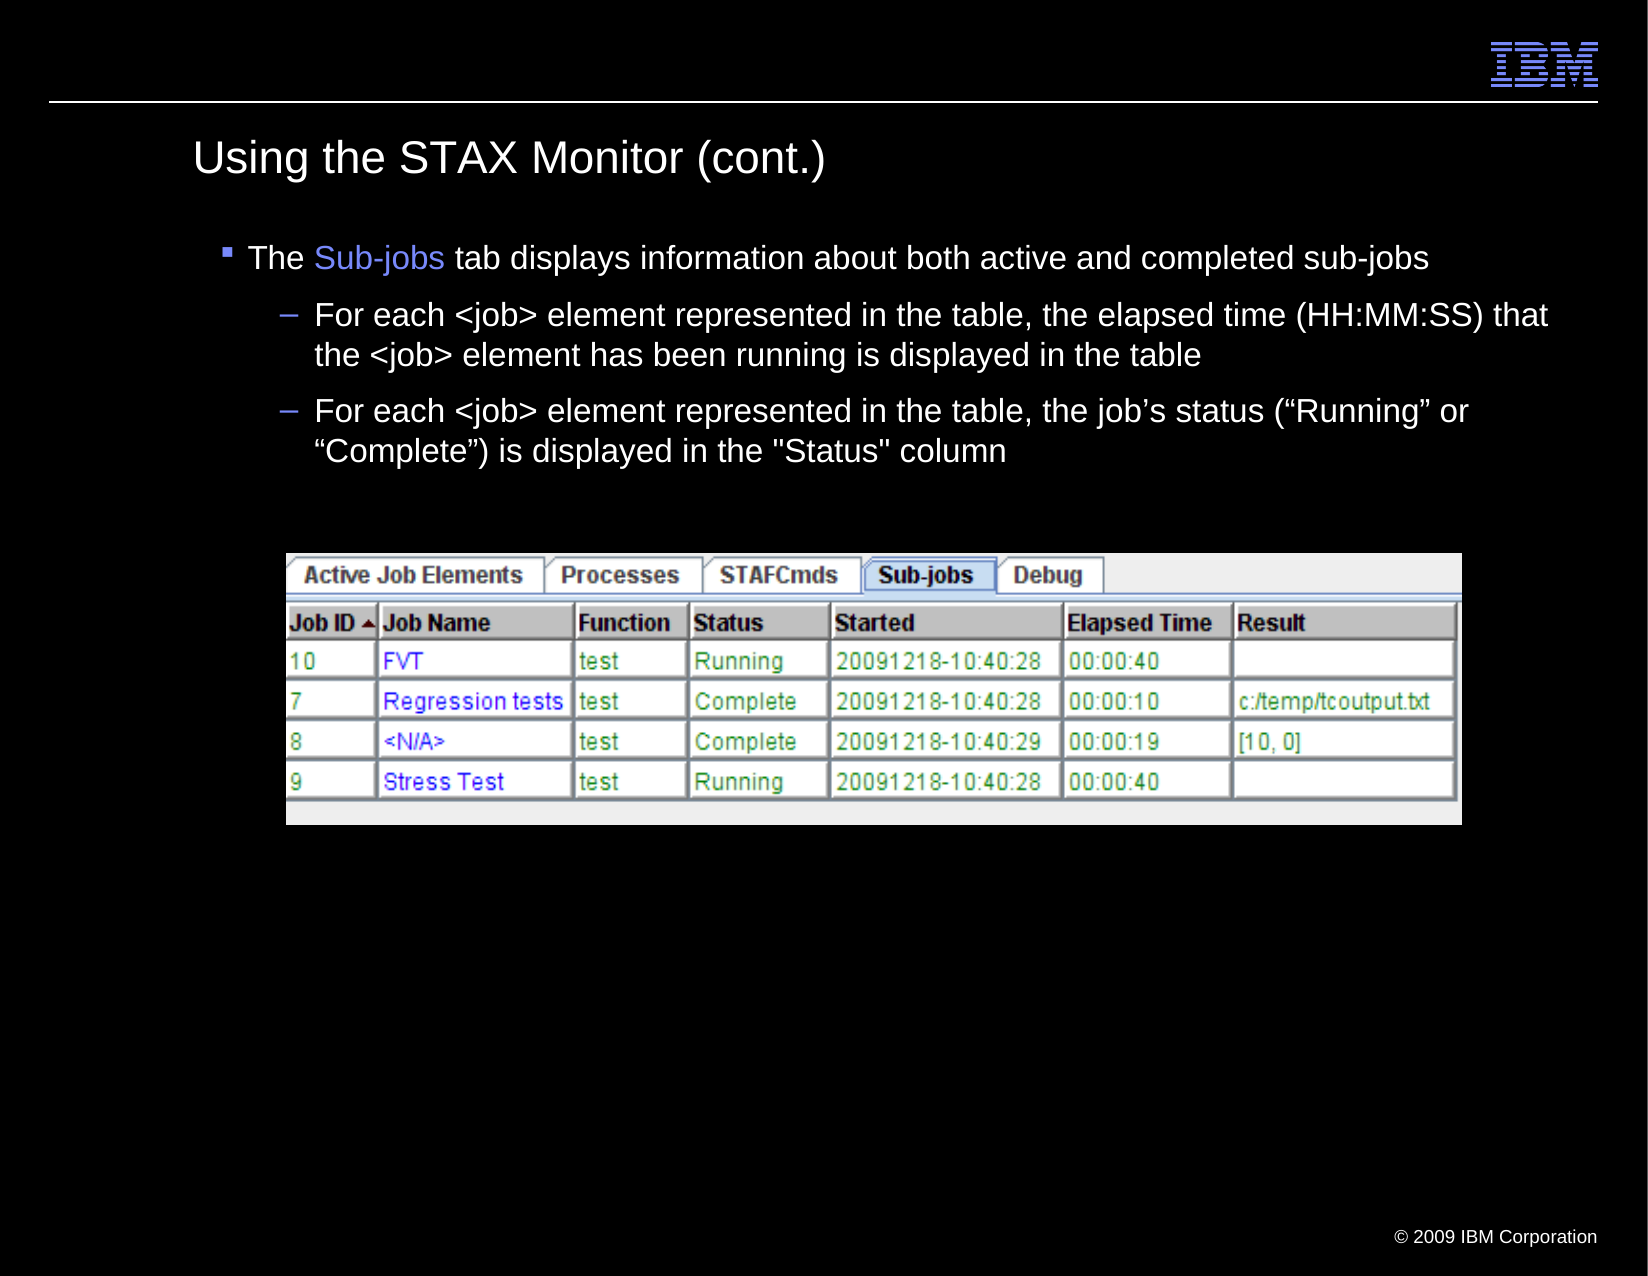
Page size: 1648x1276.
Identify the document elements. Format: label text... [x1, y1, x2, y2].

text_box The Sub-jobs tab displays information about both active and completed sub-jobs For each <job> element represented in the table, the elapsed time (HH:MM:SS) that the <job> element has been running is displayed in the table For each <job> element represented in the table, the job’s status (“Running” or “Complete”) is displayed in the "Status" column [219, 236, 1570, 470]
picture [1491, 42, 1598, 87]
title Using the STAX Monitor (cont.) [175, 125, 1648, 219]
picture [286, 553, 1462, 825]
